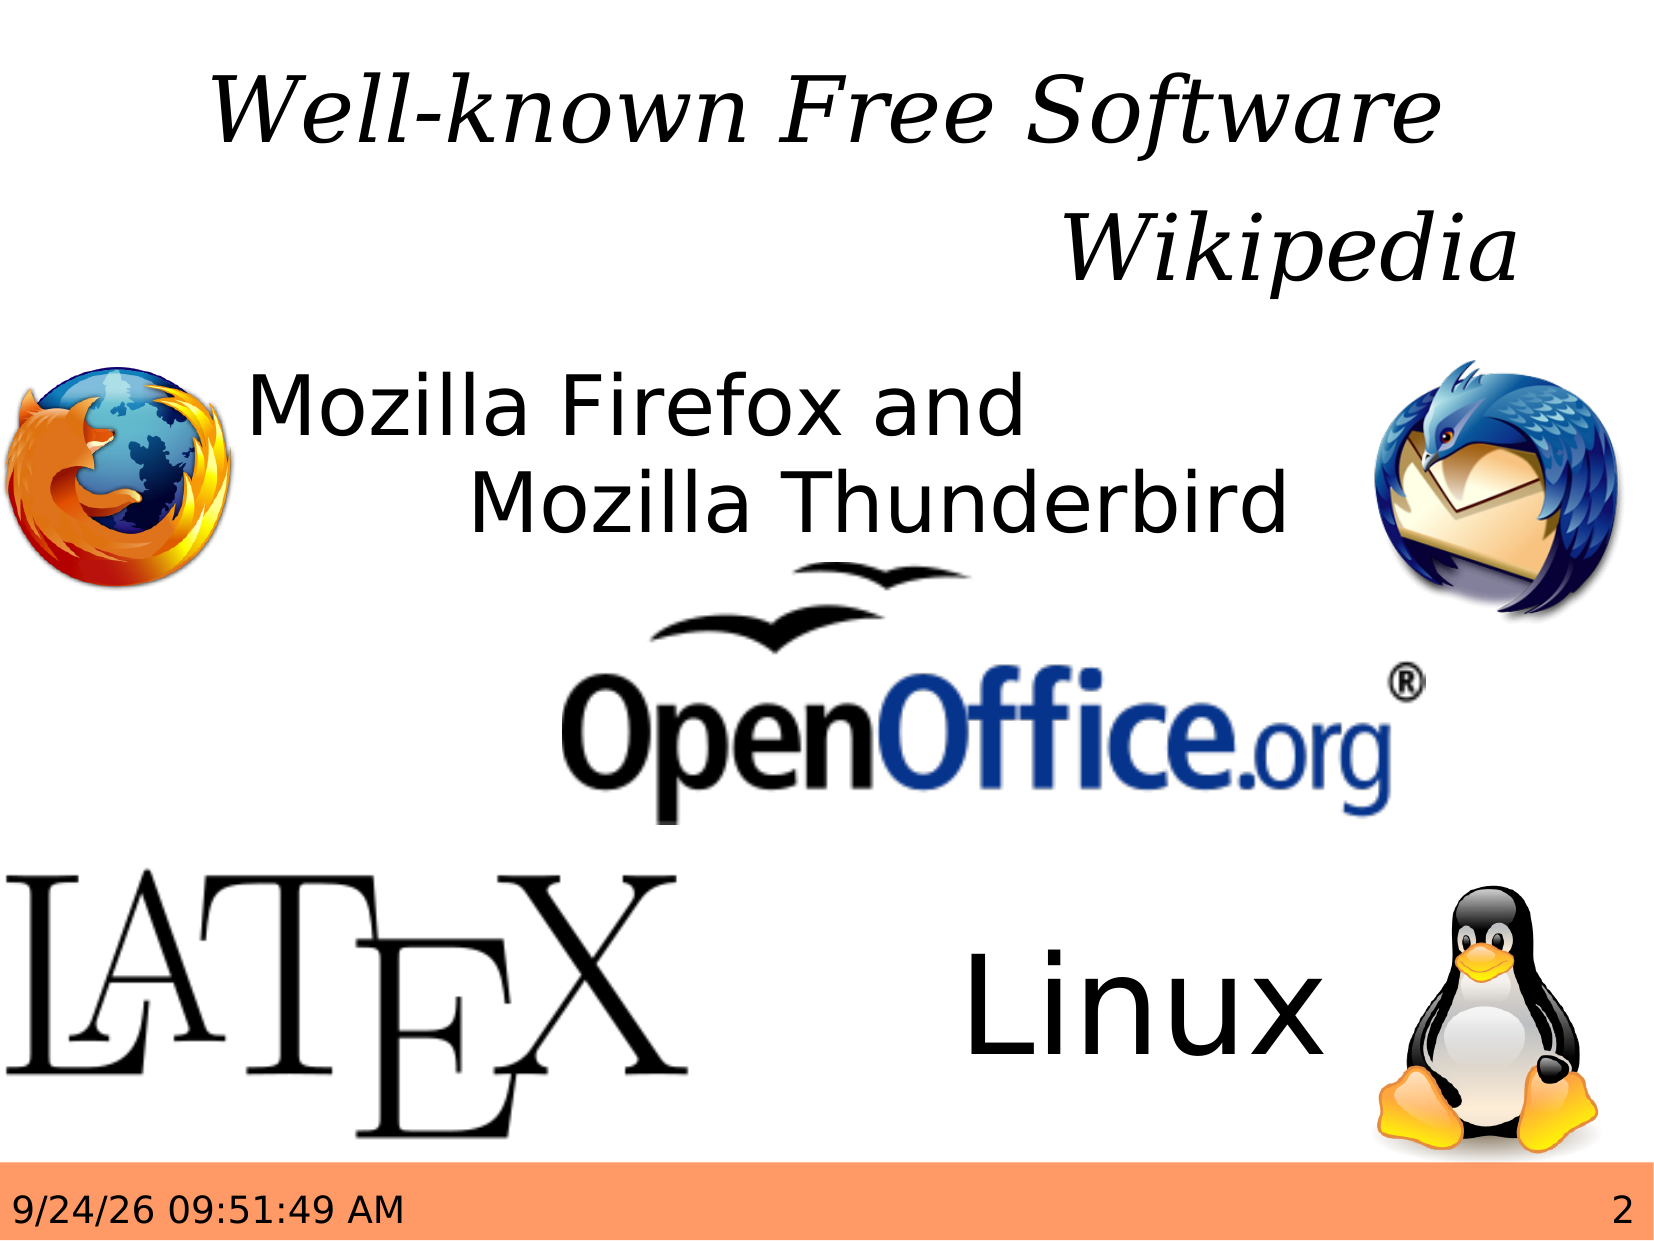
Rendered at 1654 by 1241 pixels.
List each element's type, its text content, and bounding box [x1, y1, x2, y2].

picture [0, 862, 698, 1163]
picture [562, 349, 1638, 826]
picture [1359, 873, 1613, 1177]
picture [0, 367, 244, 601]
title Well-known Free Software [0, 42, 1654, 179]
text_box Mozilla Firefox and Mozilla Thunderbird [225, 344, 1313, 566]
text_box Wikipedia [675, 187, 1538, 310]
text_box Linux [900, 913, 1351, 1101]
